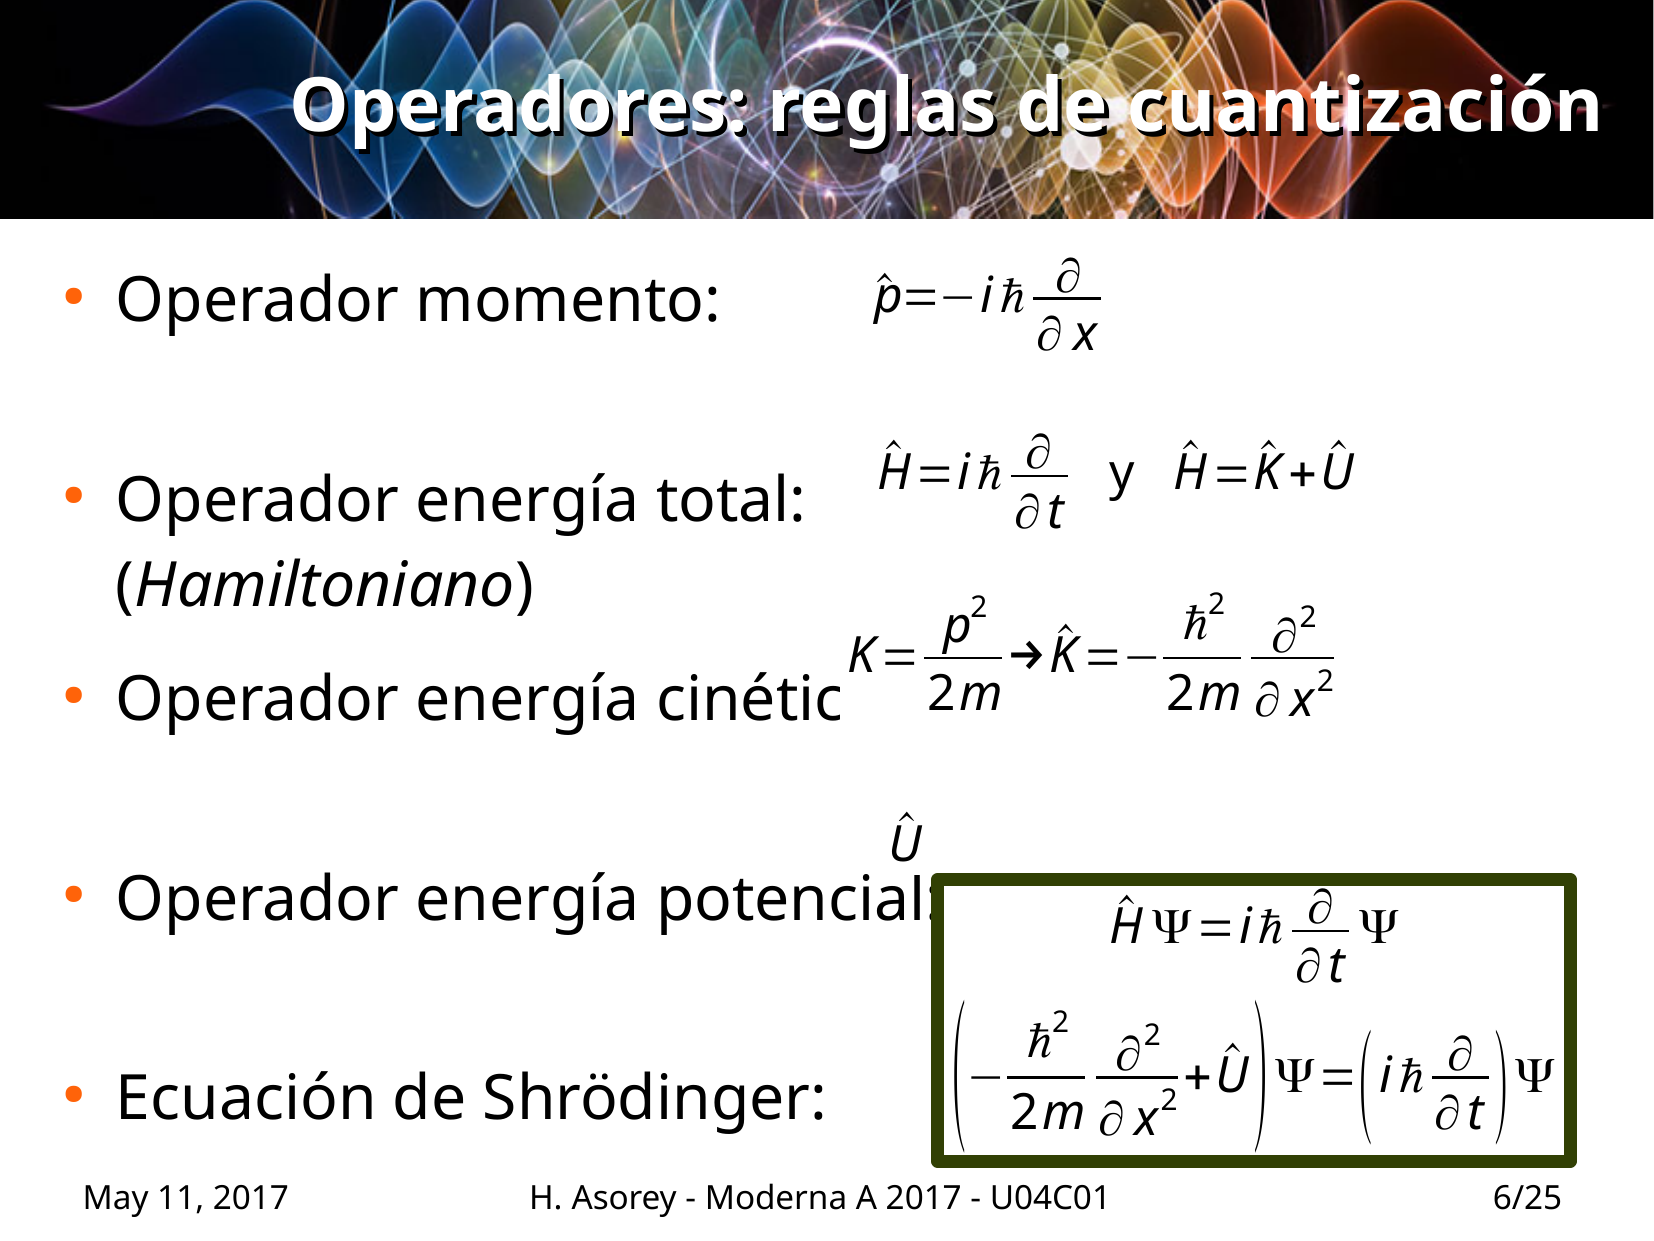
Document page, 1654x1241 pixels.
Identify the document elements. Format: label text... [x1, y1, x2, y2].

picture [0, 0, 1654, 219]
chart [840, 585, 1343, 729]
chart [870, 431, 1363, 541]
chart [863, 255, 1111, 364]
list Operador momento: Operador energía total: (Hamiltoniano) Operador energía cinética: Operador energía potencial: Ecuación de Shrödinger: [45, 255, 1606, 1156]
chart [943, 885, 1565, 1156]
title Operadores: reglas de cuantización [45, 15, 1606, 191]
chart [882, 810, 931, 875]
